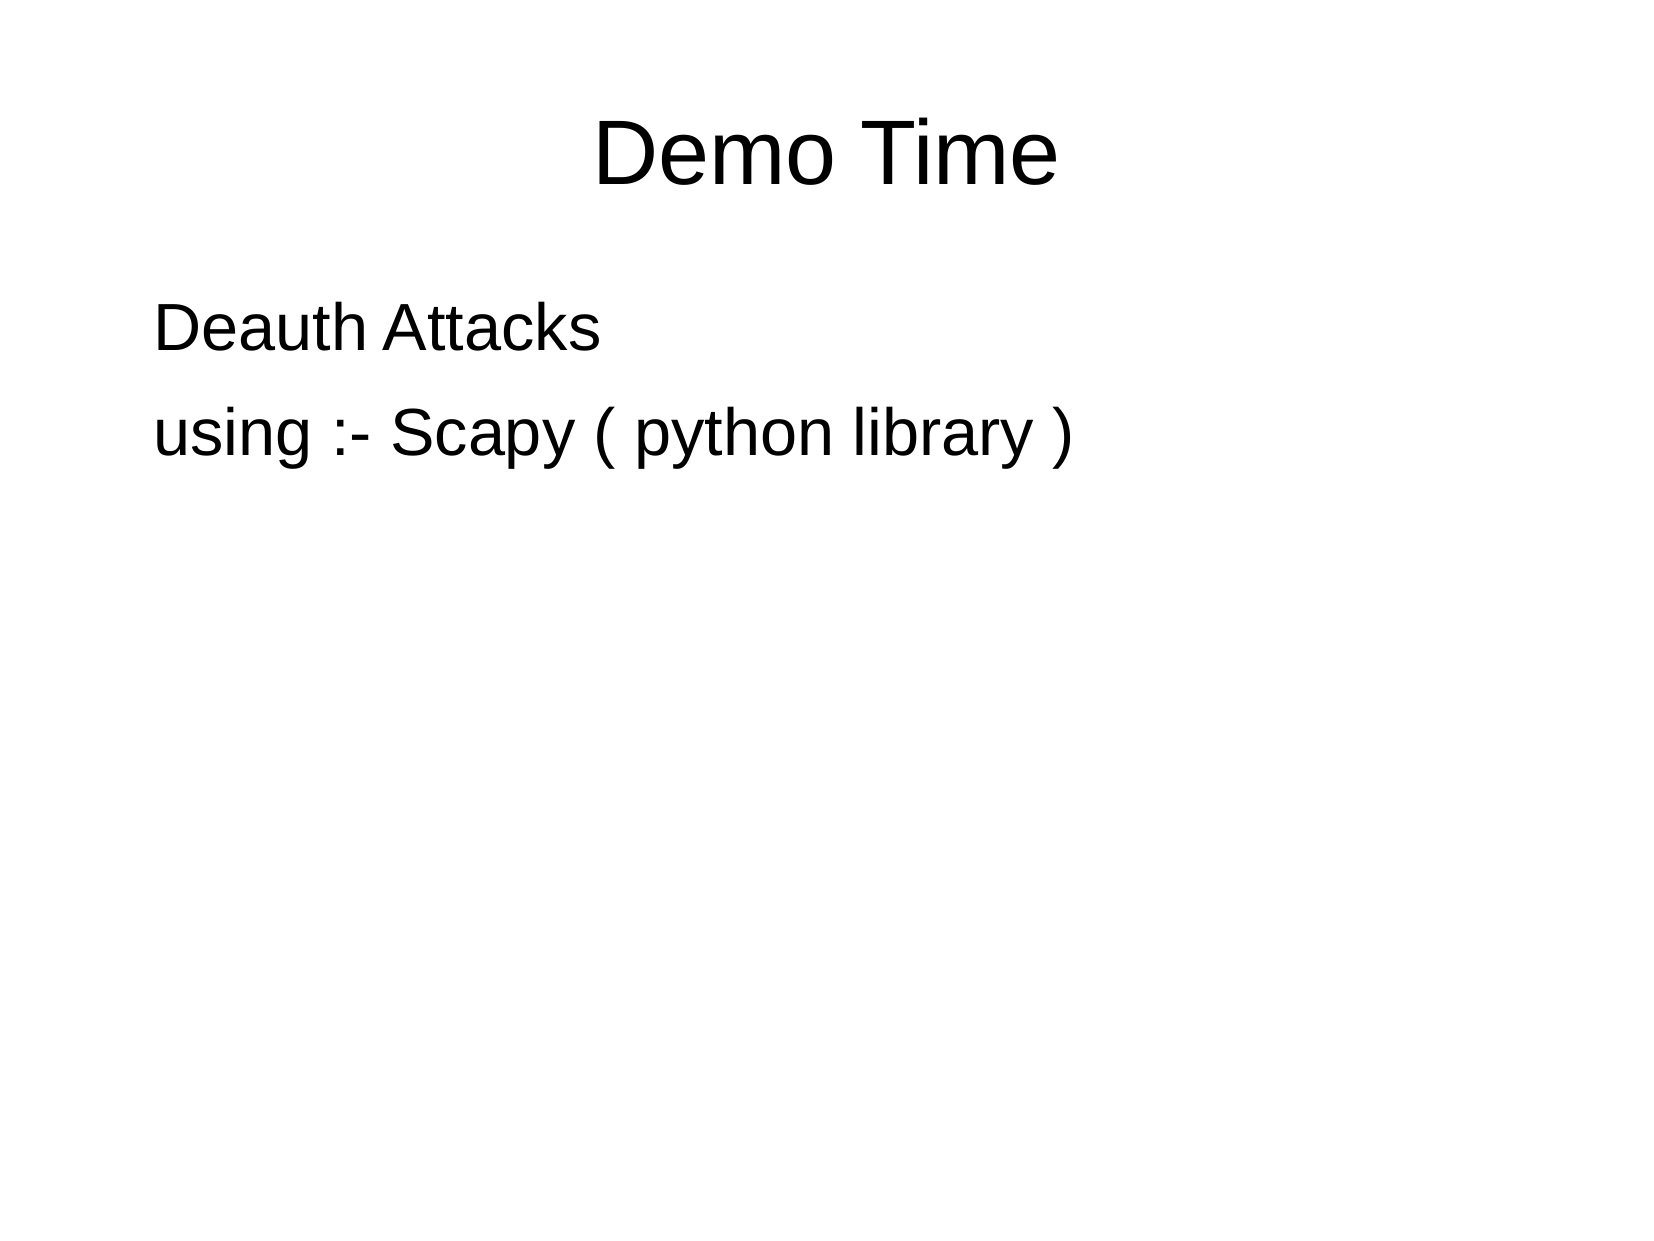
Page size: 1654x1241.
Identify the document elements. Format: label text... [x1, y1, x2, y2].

title Demo Time [82, 49, 1571, 257]
list Deauth Attacks using :- Scapy ( python library ) [82, 290, 1571, 1010]
